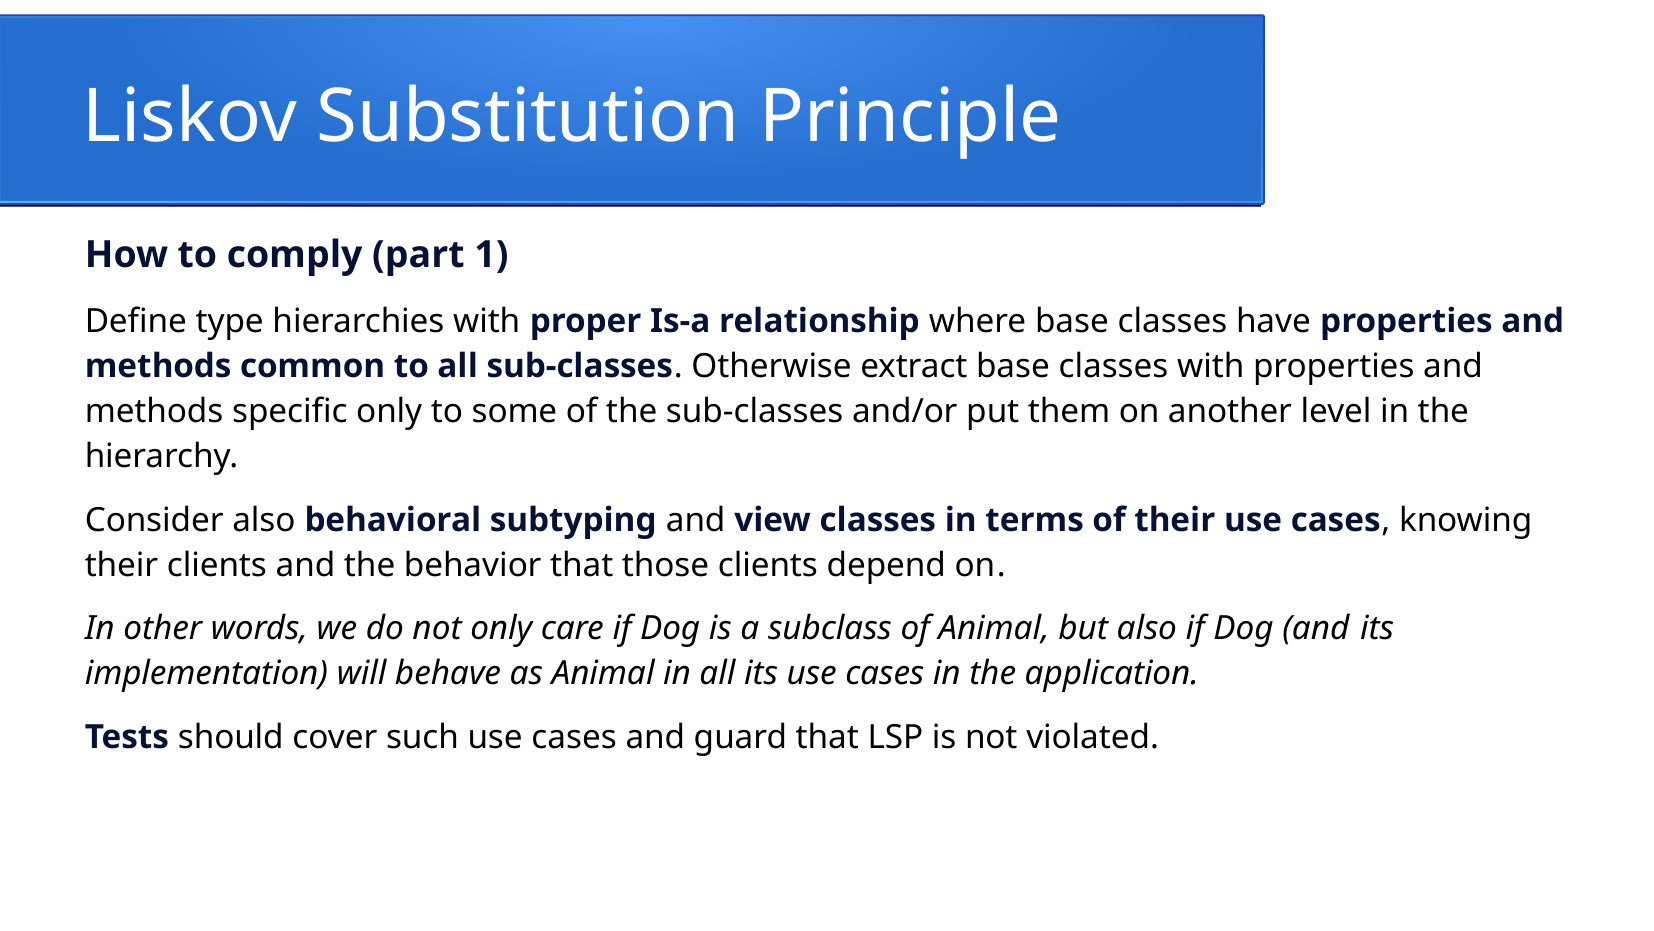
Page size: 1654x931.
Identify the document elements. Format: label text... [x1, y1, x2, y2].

subtitle How to comply (part 1) Define type hierarchies with proper Is-a relationship where base classes have properties and methods common to all sub-classes. Otherwise extract base classes with properties and methods specific only to some of the sub-classes and/or put them on another level in the hierarchy. Consider also behavioral subtyping and view classes in terms of their use cases, knowing their clients and the behavior that those clients depend on. In other words, we do not only care if Dog is a subclass of Animal, but also if Dog (and its implementation) will behave as Animal in all its use cases in the application. Tests should cover such use cases and guard that LSP is not violated. [84, 210, 1591, 776]
title Liskov Substitution Principle [82, 35, 1235, 189]
